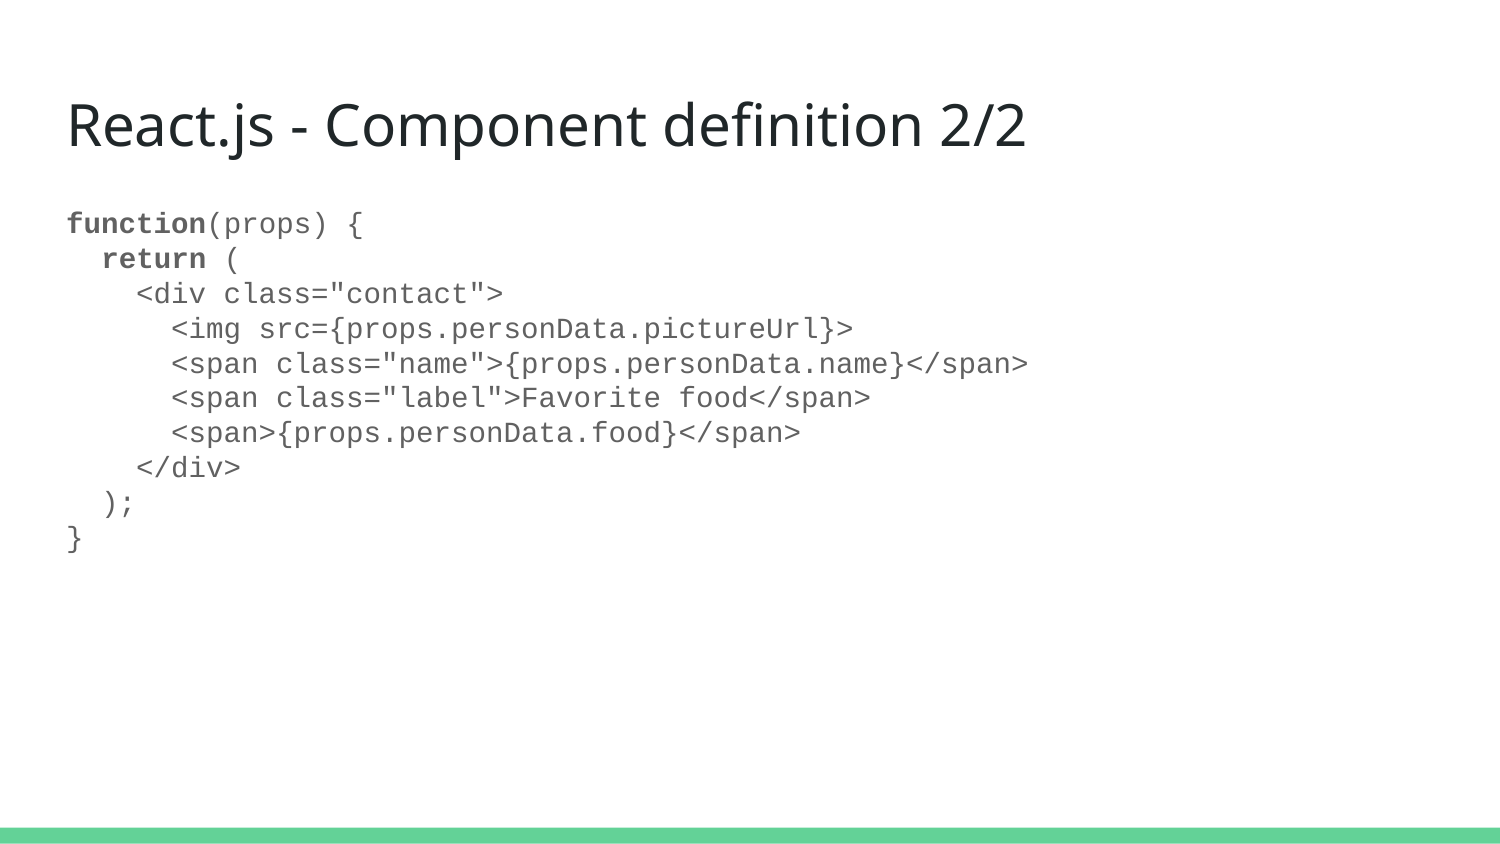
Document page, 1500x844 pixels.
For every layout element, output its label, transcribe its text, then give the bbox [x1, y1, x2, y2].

title React.js - Component definition 2/2 [51, 72, 1449, 167]
list function(props) { return ( <div class="contact"> <img src={props.personData.pictureUrl}> <span class="name">{props.personData.name}</span> <span class="label">Favorite food</span> <span>{props.personData.food}</span> </div> ); } [51, 189, 1449, 750]
